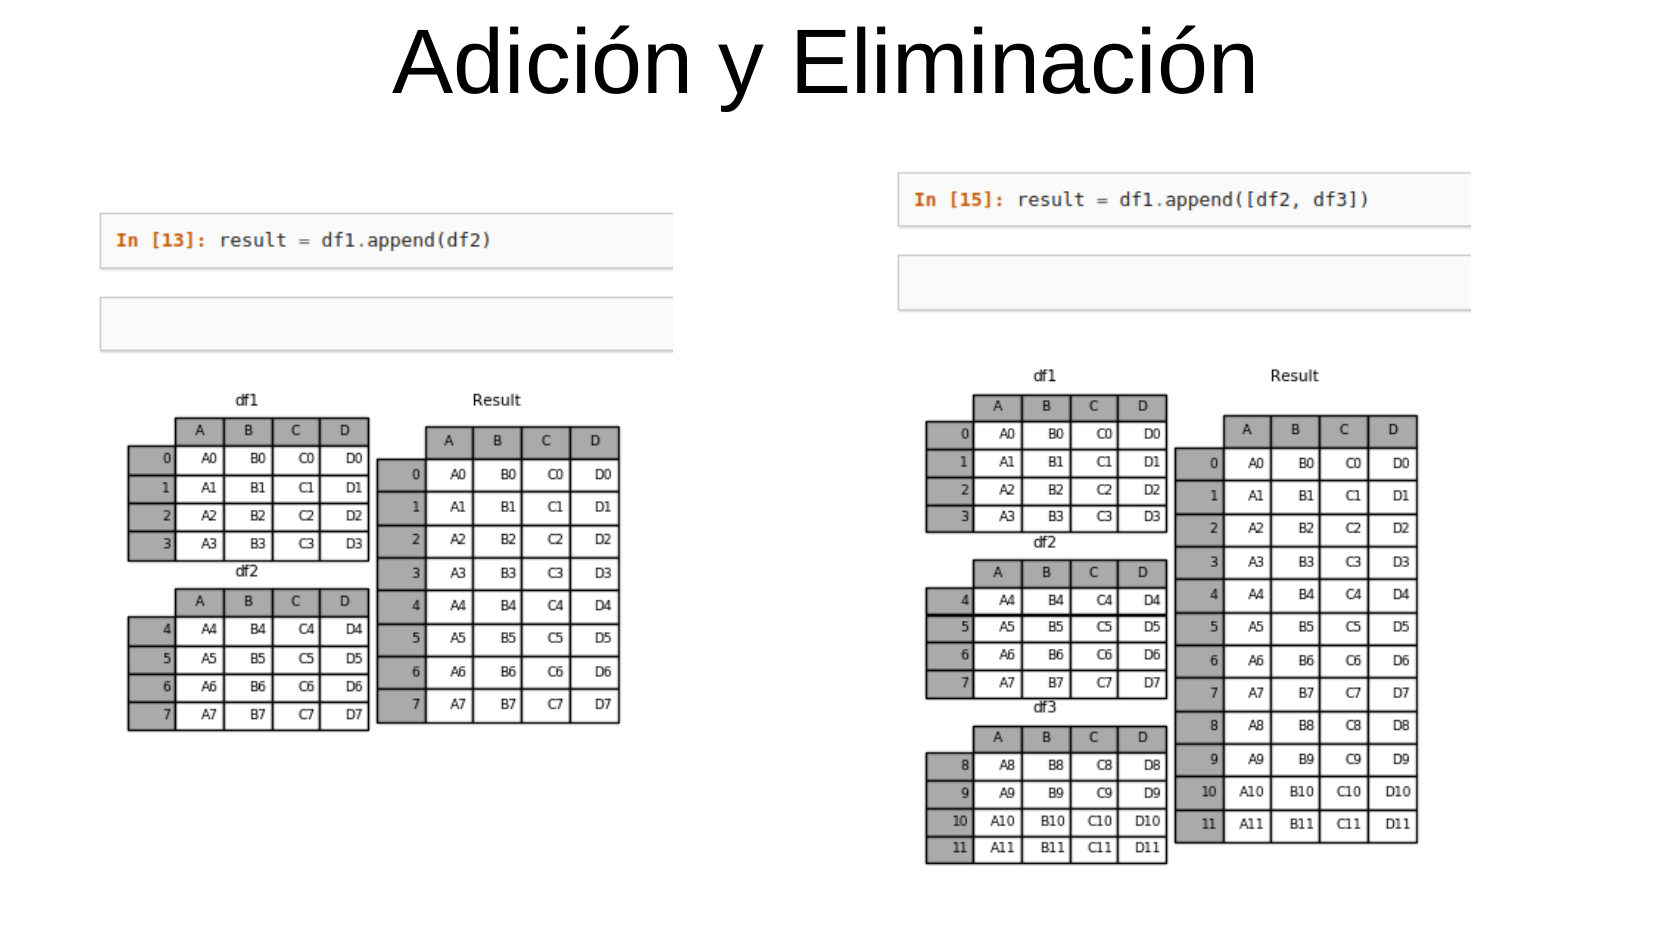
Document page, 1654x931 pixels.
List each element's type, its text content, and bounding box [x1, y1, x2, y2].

title Adición y Eliminación [82, 0, 1571, 140]
picture [892, 168, 1471, 886]
picture [94, 185, 673, 749]
